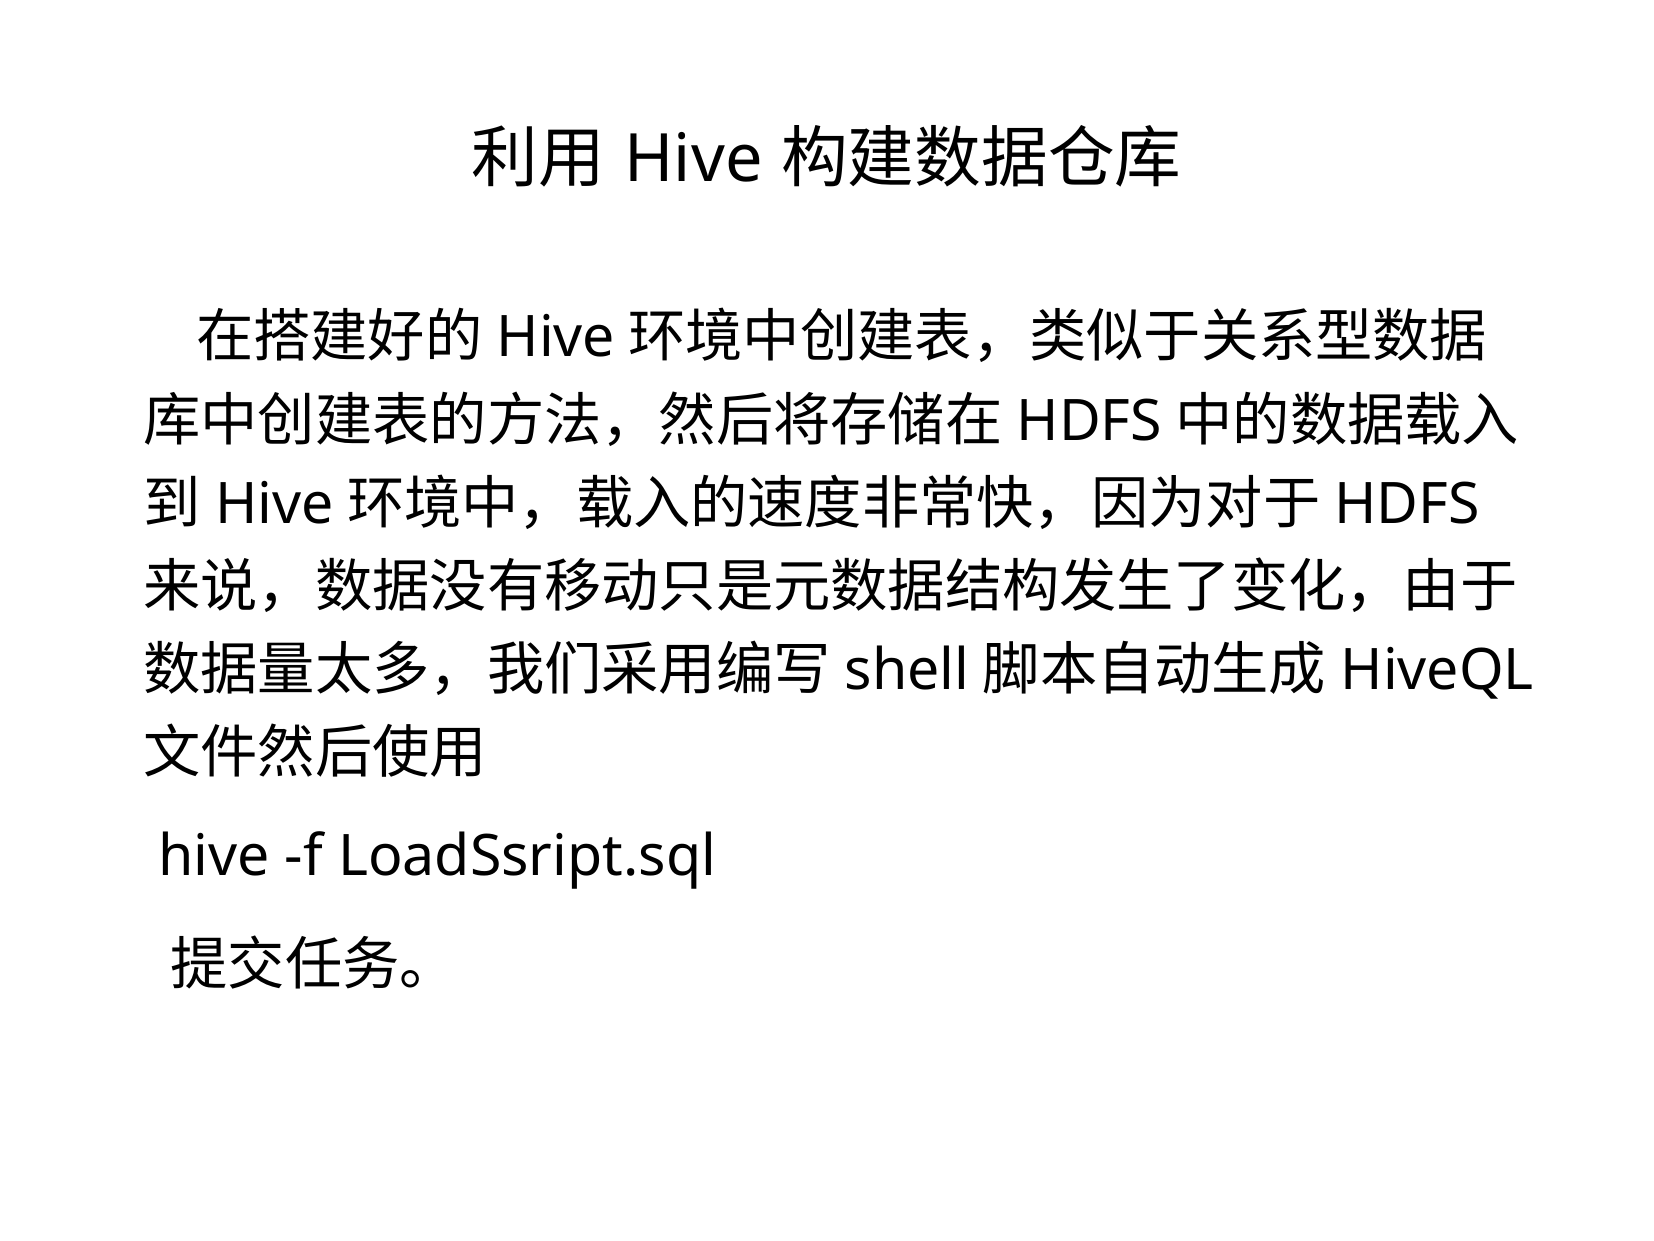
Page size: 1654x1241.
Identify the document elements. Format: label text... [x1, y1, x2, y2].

list 在搭建好的Hive环境中创建表，类似于关系型数据库中创建表的方法，然后将存储在HDFS中的数据载入到Hive环境中，载入的速度非常快，因为对于HDFS来说，数据没有移动只是元数据结构发生了变化，由于数据量太多，我们采用编写shell脚本自动生成HiveQL文件然后使用 hive -f LoadSsript.sql 提交任务。 [82, 290, 1538, 1010]
title 利用Hive构建数据仓库 [82, 49, 1571, 257]
